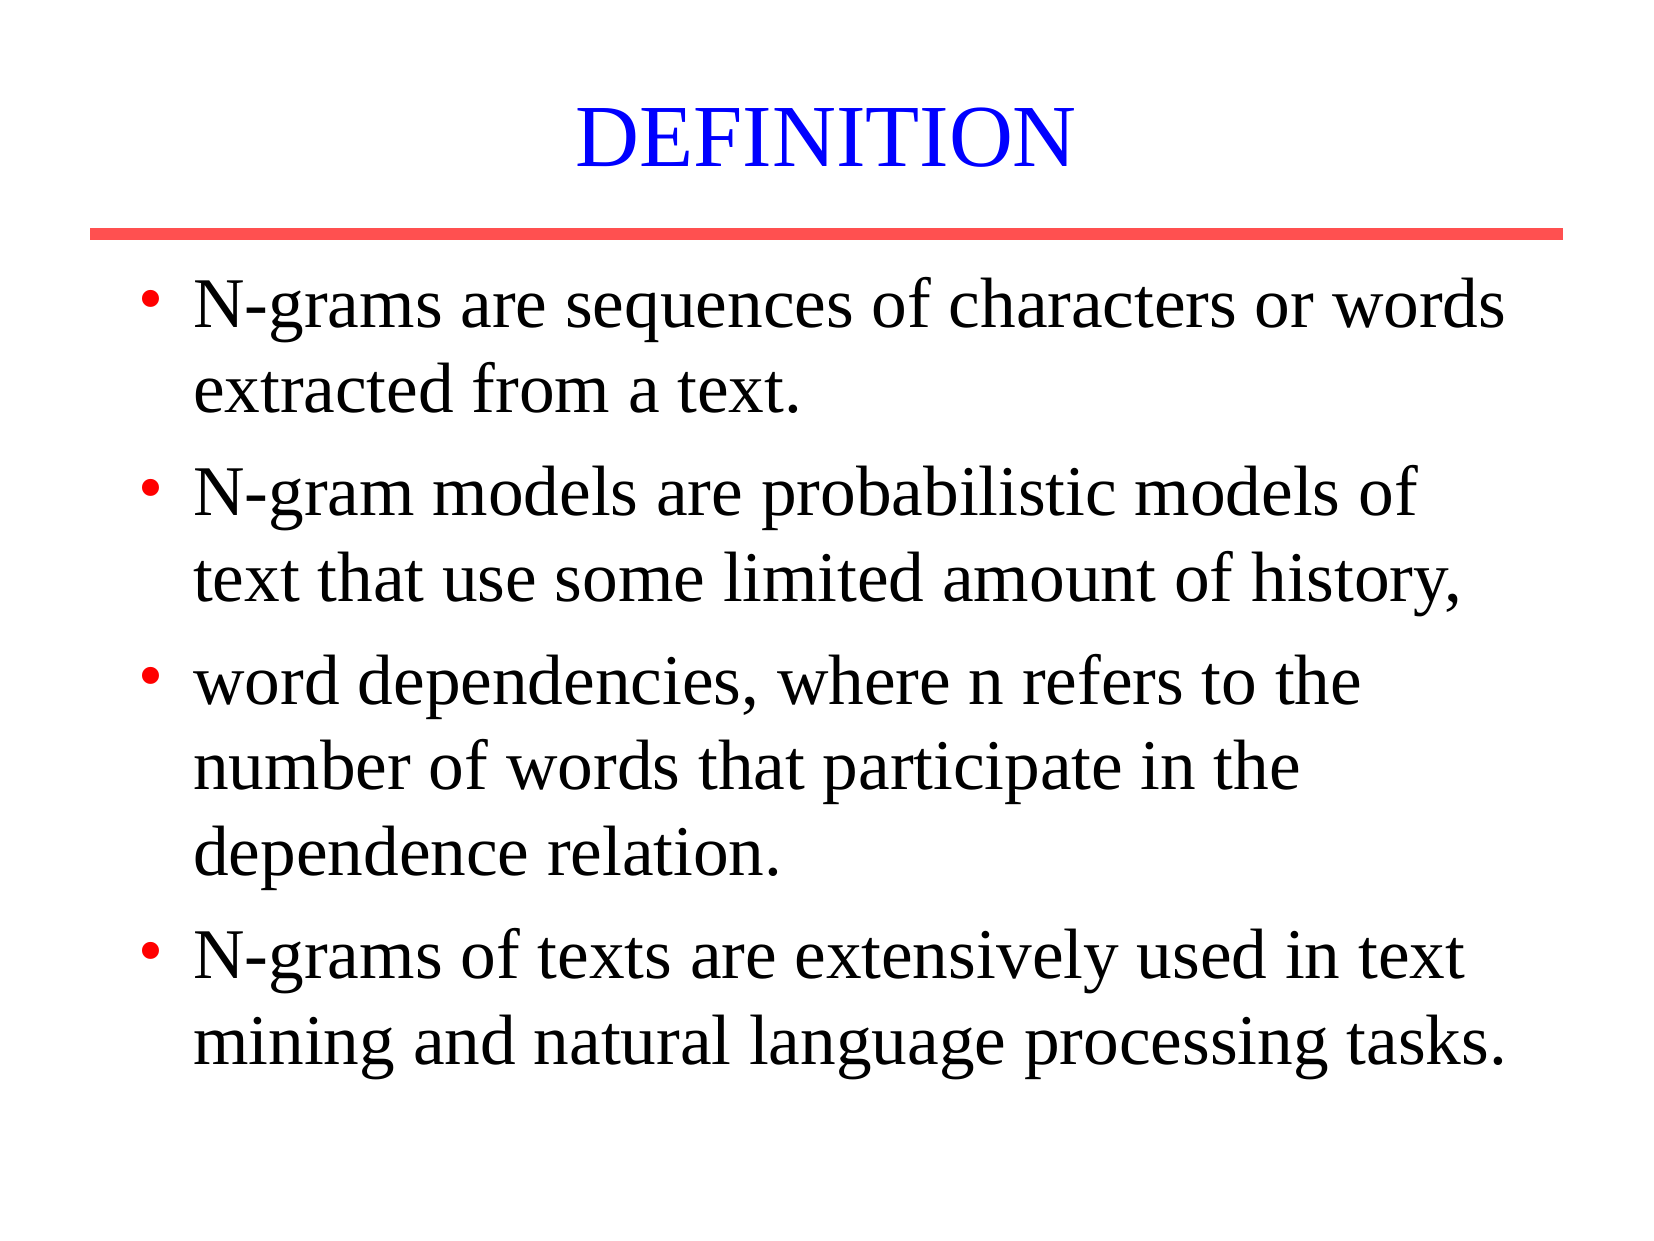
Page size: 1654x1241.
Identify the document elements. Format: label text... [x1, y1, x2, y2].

title DEFINITION [124, 41, 1530, 221]
list N-grams are sequences of characters or words extracted from a text. N-gram models are probabilistic models of text that use some limited amount of history, word dependencies, where n refers to the number of words that participate in the dependence relation. N-grams of texts are extensively used in text mining and natural language processing tasks. [124, 248, 1530, 1096]
